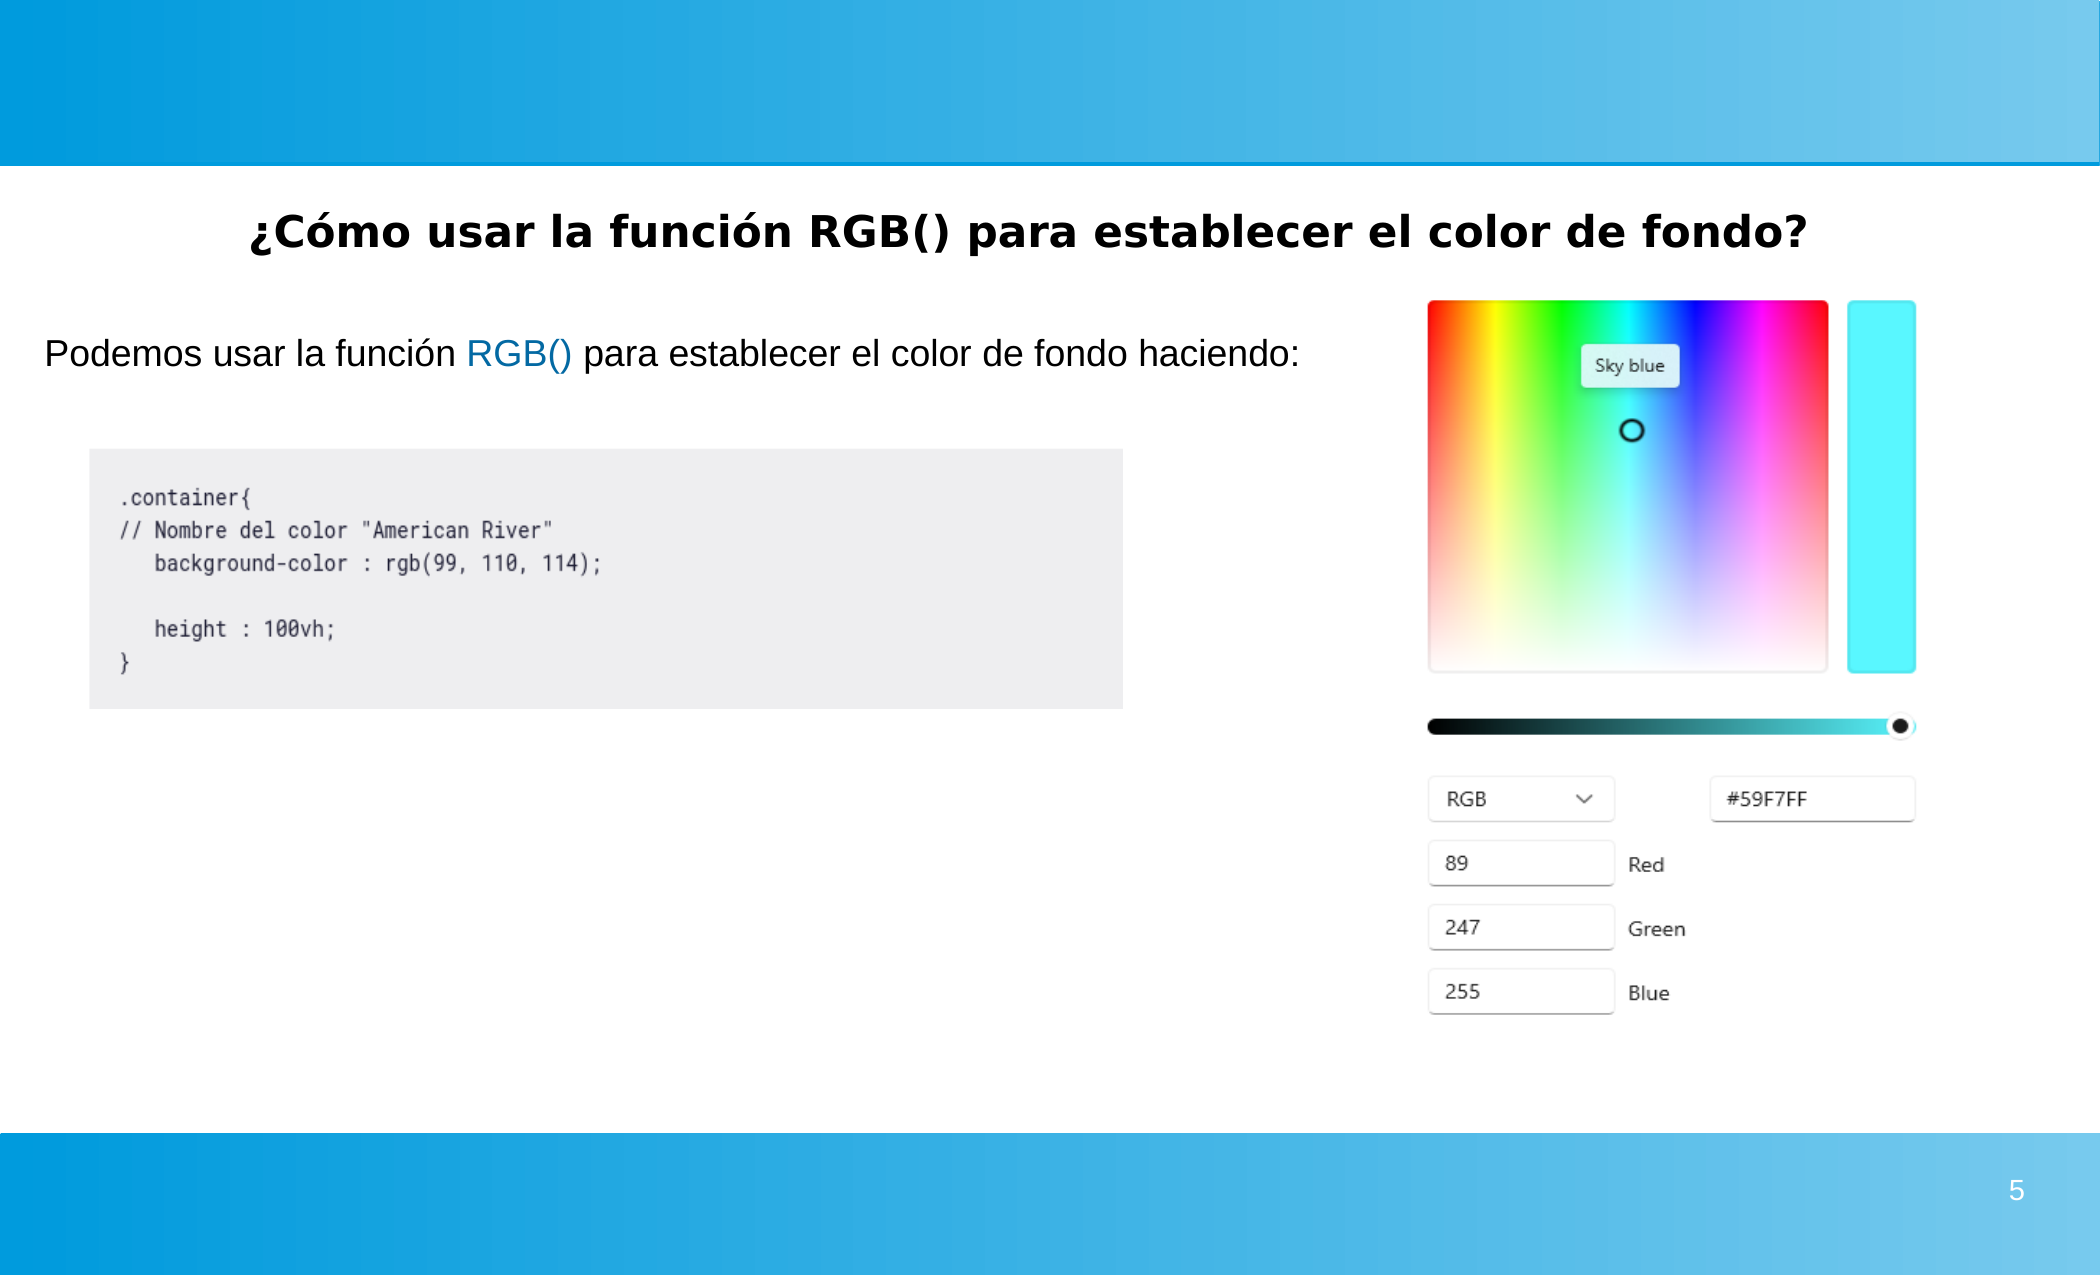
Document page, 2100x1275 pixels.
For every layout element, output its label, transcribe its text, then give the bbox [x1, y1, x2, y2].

text_box Podemos usar la función RGB() para establecer el color de fondo haciendo: [29, 324, 1367, 441]
picture [81, 446, 1123, 709]
picture [1367, 248, 1979, 1063]
list ¿Cómo usar la función RGB() para establecer el color de fondo? [177, 206, 2100, 266]
